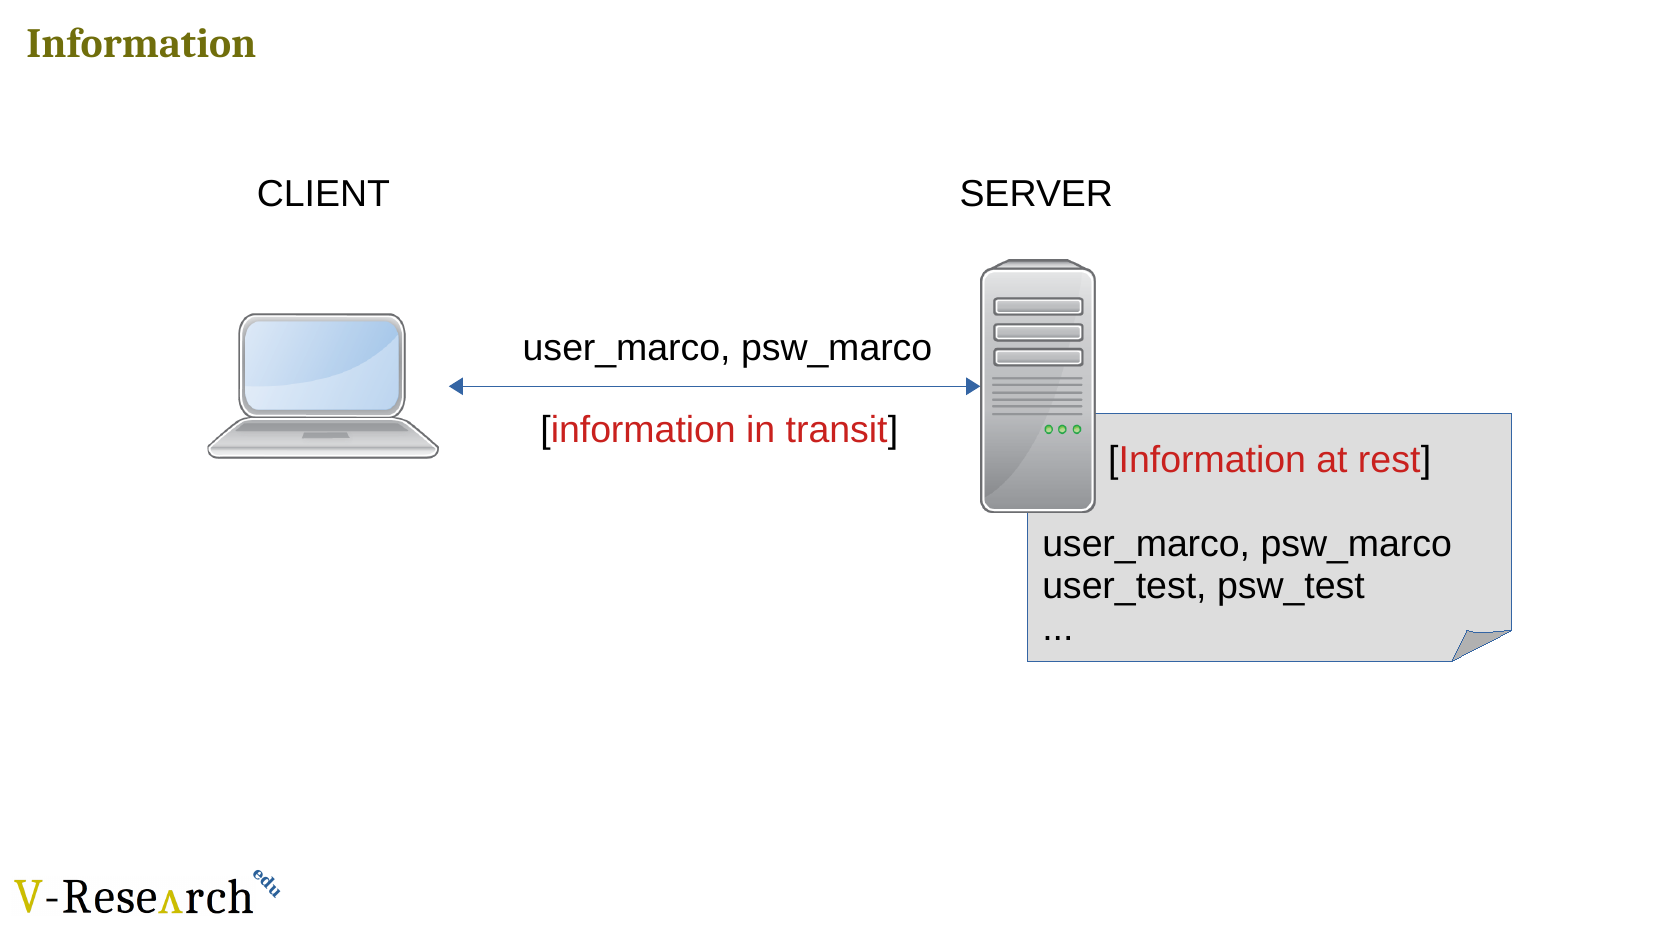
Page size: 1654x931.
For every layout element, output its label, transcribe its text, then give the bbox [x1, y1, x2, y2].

text_box [Information at rest] user_marco, psw_marco user_test, psw_test ... [1027, 413, 1512, 662]
picture [11, 876, 255, 916]
text_box Information [11, 12, 319, 77]
text_box edu [222, 847, 333, 931]
picture [197, 303, 449, 469]
picture [980, 259, 1096, 513]
text_box user_marco, psw_marco [507, 318, 948, 376]
text_box SERVER [944, 165, 1129, 223]
text_box [information in transit] [525, 401, 914, 459]
text_box CLIENT [242, 165, 406, 223]
